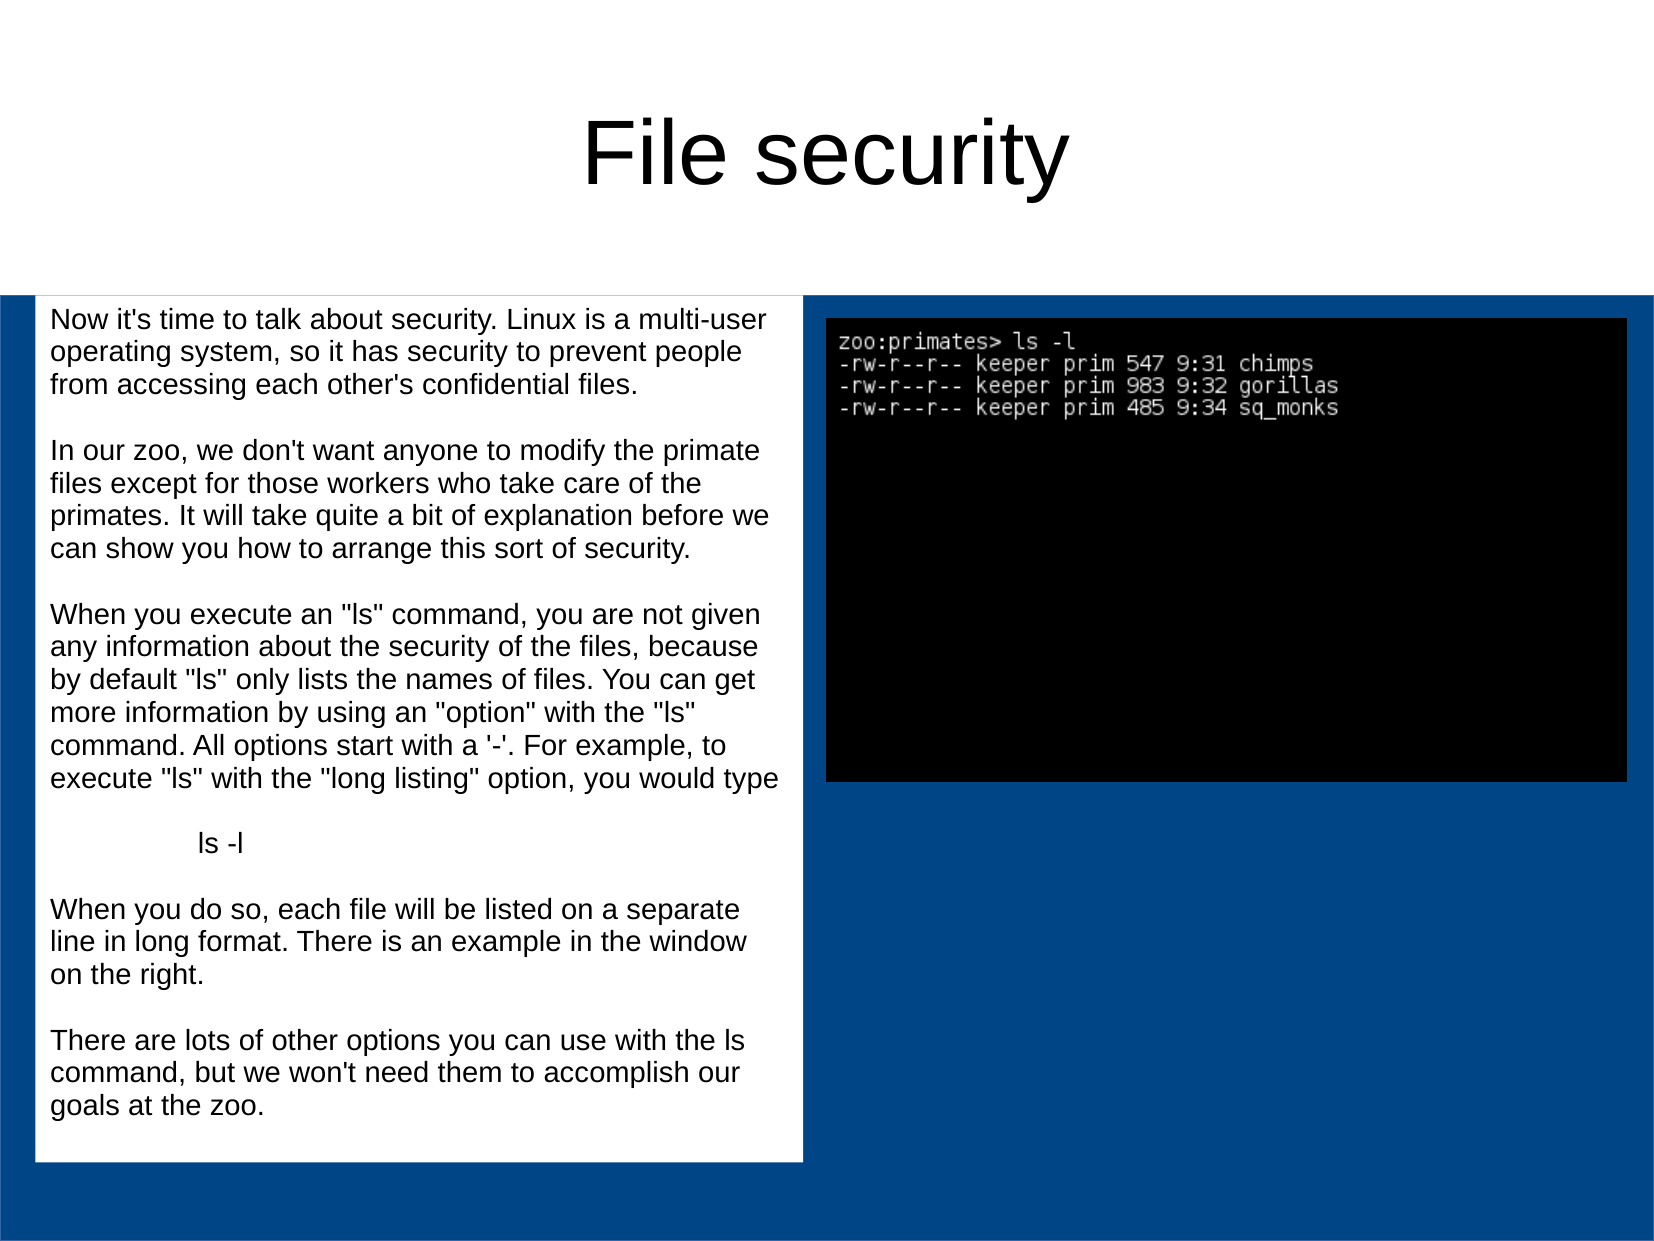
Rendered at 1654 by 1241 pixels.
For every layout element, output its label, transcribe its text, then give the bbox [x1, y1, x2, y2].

text_box [0, 295, 1654, 1241]
picture [826, 318, 1627, 782]
text_box Now it's time to talk about security. Linux is a multi-user operating system, so it has security to prevent people from accessing each other's confidential files. In our zoo, we don't want anyone to modify the primate files except for those workers who take care of the primates. It will take quite a bit of explanation before we can show you how to arrange this sort of security. When you execute an "ls" command, you are not given any information about the security of the files, because by default "ls" only lists the names of files. You can get more information by using an "option" with the "ls" command. All options start with a '-'. For example, to execute "ls" with the "long listing" option, you would type ls -l When you do so, each file will be listed on a separate line in long format. There is an example in the window on the right. There are lots of other options you can use with the ls command, but we won't need them to accomplish our goals at the zoo. [35, 295, 804, 1163]
title File security [82, 49, 1571, 257]
